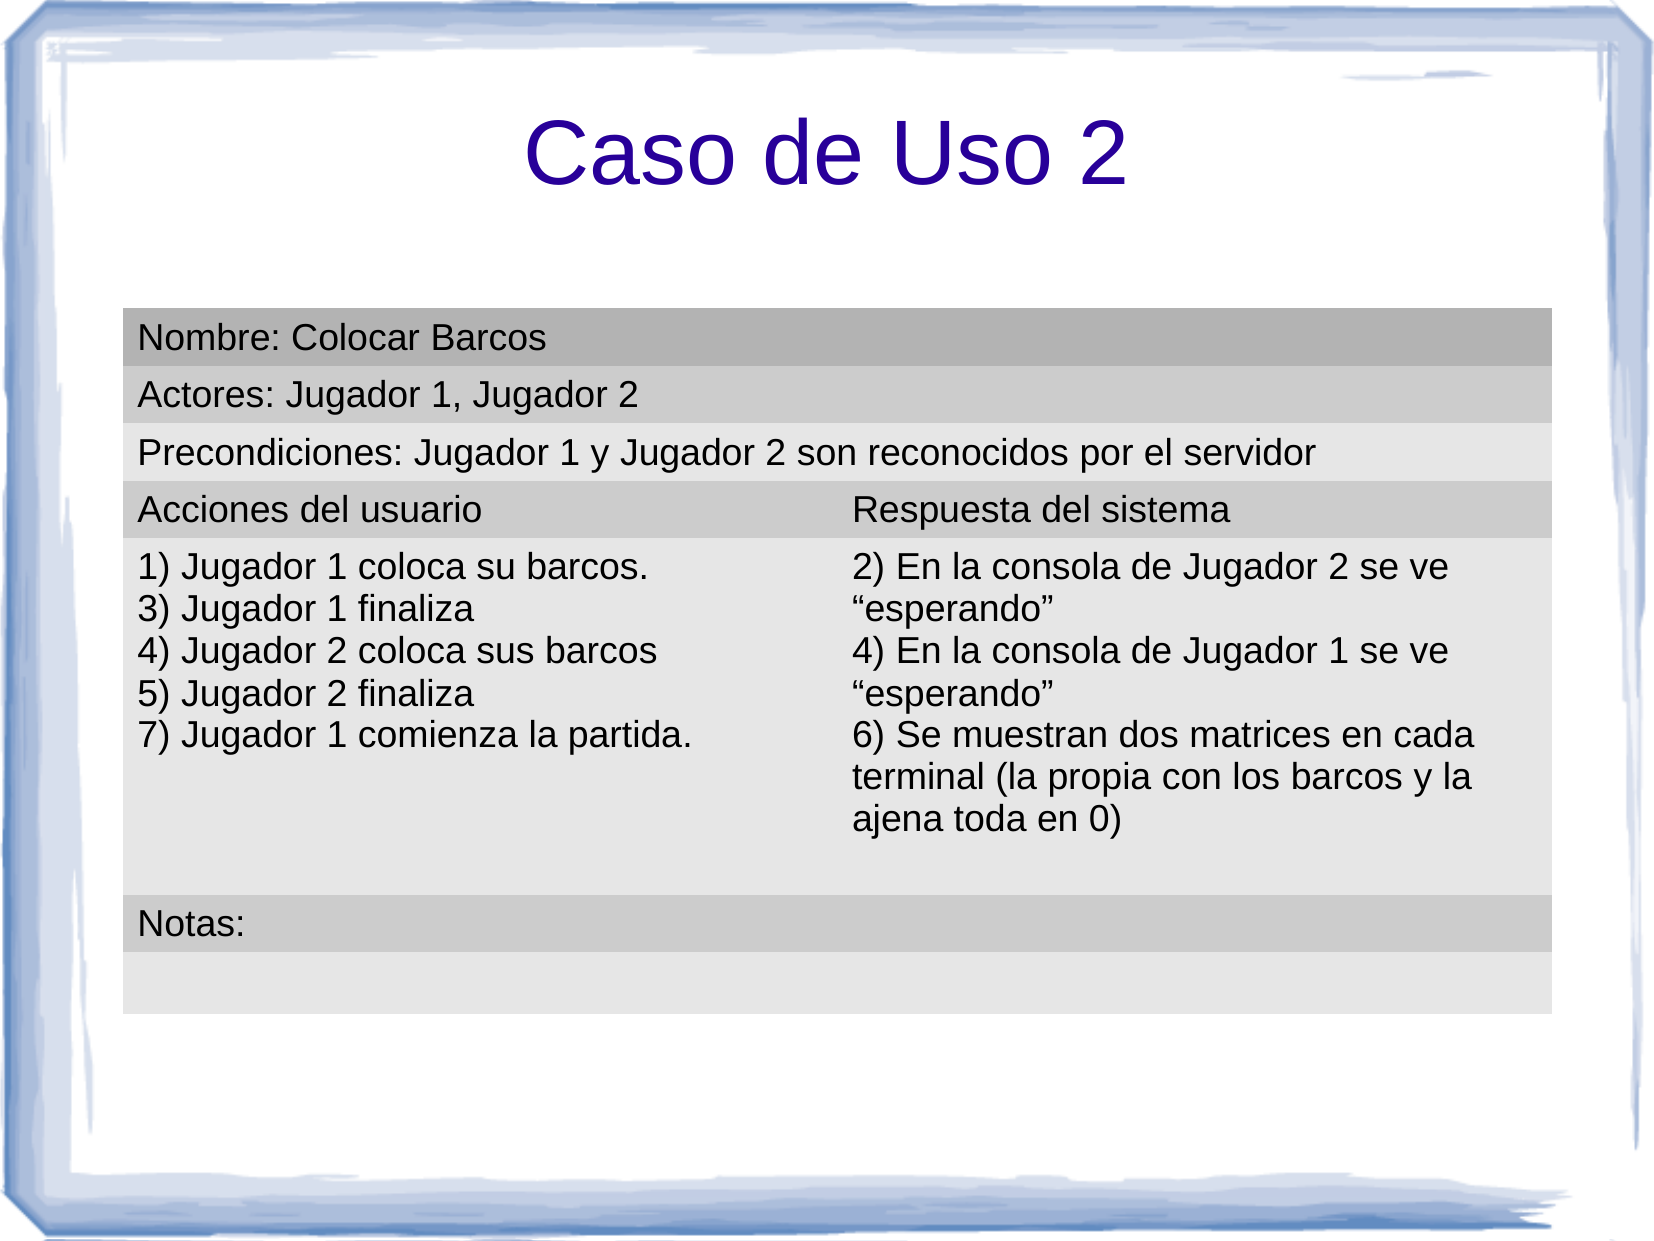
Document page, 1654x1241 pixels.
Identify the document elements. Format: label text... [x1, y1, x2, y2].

picture [0, 0, 1654, 1241]
title Caso de Uso 2 [82, 49, 1571, 257]
table_cell Notas: [123, 895, 1552, 952]
table_cell Precondiciones: Jugador 1 y Jugador 2 son reconocidos por el servidor [123, 423, 1552, 481]
table_header Nombre: Colocar Barcos [123, 308, 1552, 366]
table_cell Actores: Jugador 1, Jugador 2 [123, 366, 1552, 423]
table_cell [123, 952, 1552, 1014]
table_cell Acciones del usuario [123, 481, 837, 538]
table_cell 2) En la consola de Jugador 2 se ve “esperando” 4) En la consola de Jugador 1 se ve “esperando” 6) Se muestran dos matrices en cada terminal (la propia con los barcos y la ajena toda en 0) [837, 538, 1552, 895]
table_cell Respuesta del sistema [837, 481, 1552, 538]
table_cell 1) Jugador 1 coloca su barcos. 3) Jugador 1 finaliza 4) Jugador 2 coloca sus barcos 5) Jugador 2 finaliza 7) Jugador 1 comienza la partida. [123, 538, 837, 895]
